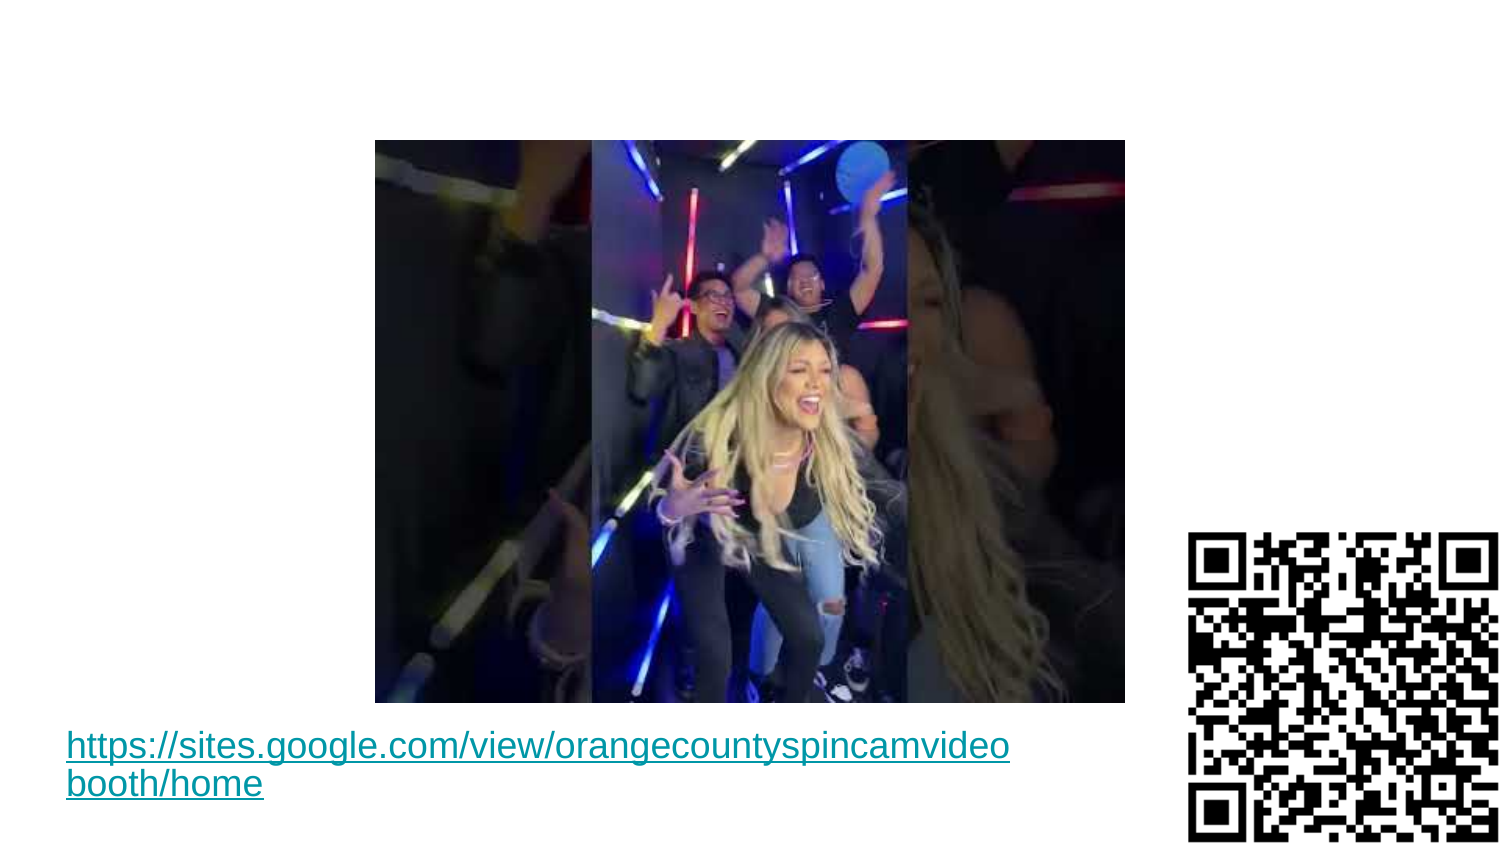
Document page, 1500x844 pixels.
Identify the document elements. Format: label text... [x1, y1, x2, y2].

picture [375, 140, 1125, 704]
picture [1187, 531, 1500, 844]
list https://sites.google.com/view/orangecountyspincamvideobooth/home [51, 694, 1036, 794]
